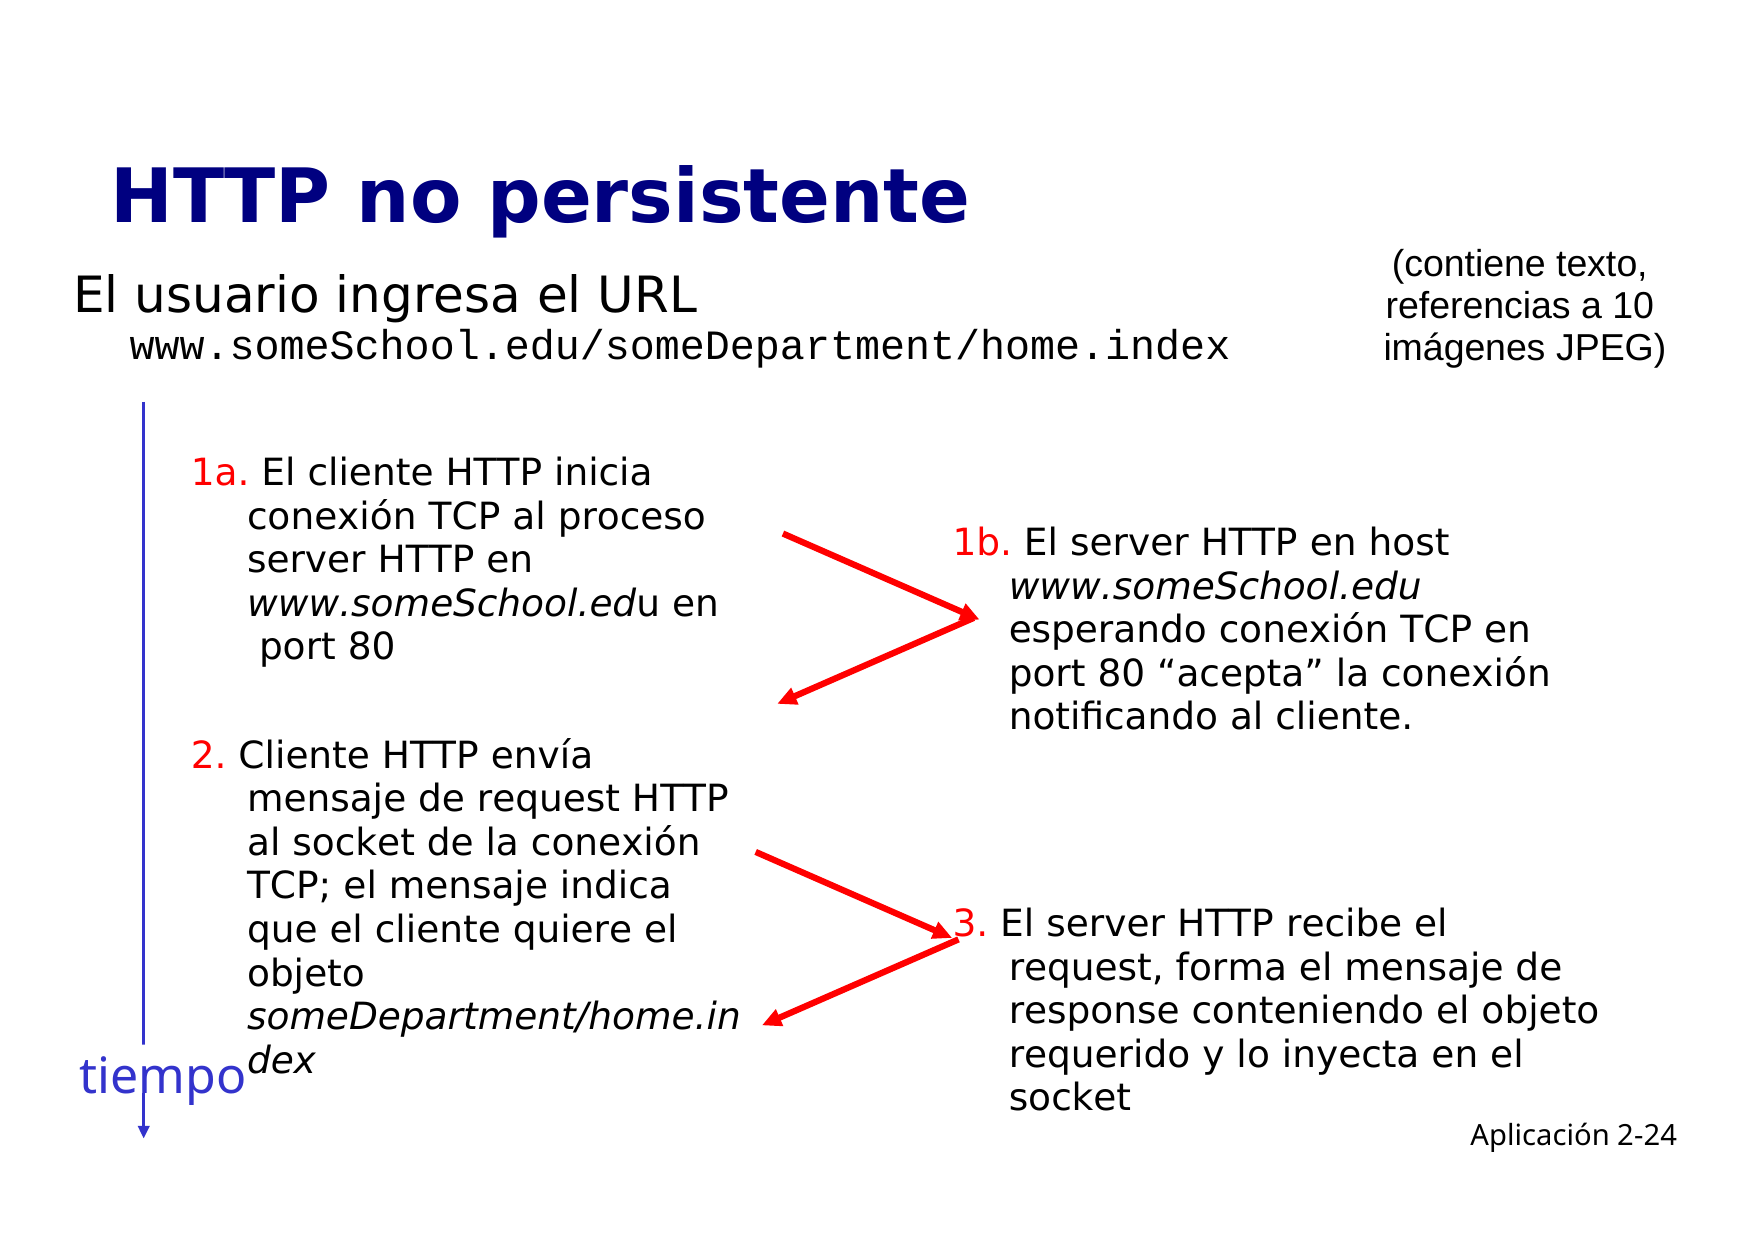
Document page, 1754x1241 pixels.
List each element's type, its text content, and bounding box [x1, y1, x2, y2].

list El usuario ingresa el URL www.someSchool.edu/someDepartment/home.index [58, 258, 1552, 385]
text_box 1b. El server HTTP en host www.someSchool.edu esperando conexión TCP en port 80 “acepta” la conexión notificando al cliente. 3. El server HTTP recibe el request, forma el mensaje de response conteniendo el objeto requerido y lo inyecta en el socket [937, 513, 1620, 760]
text_box (contiene texto, referencias a 10 imágenes JPEG) [1368, 234, 1682, 377]
title HTTP no persistente [95, 88, 1671, 258]
list 1a. El cliente HTTP inicia conexión TCP al proceso server HTTP en www.someSchool.edu en port 80 2. Cliente HTTP envía mensaje de request HTTP al socket de la conexión TCP; el mensaje indica que el cliente quiere el objeto someDepartment/home.index [176, 443, 762, 1090]
text_box tiempo [64, 1031, 262, 1116]
